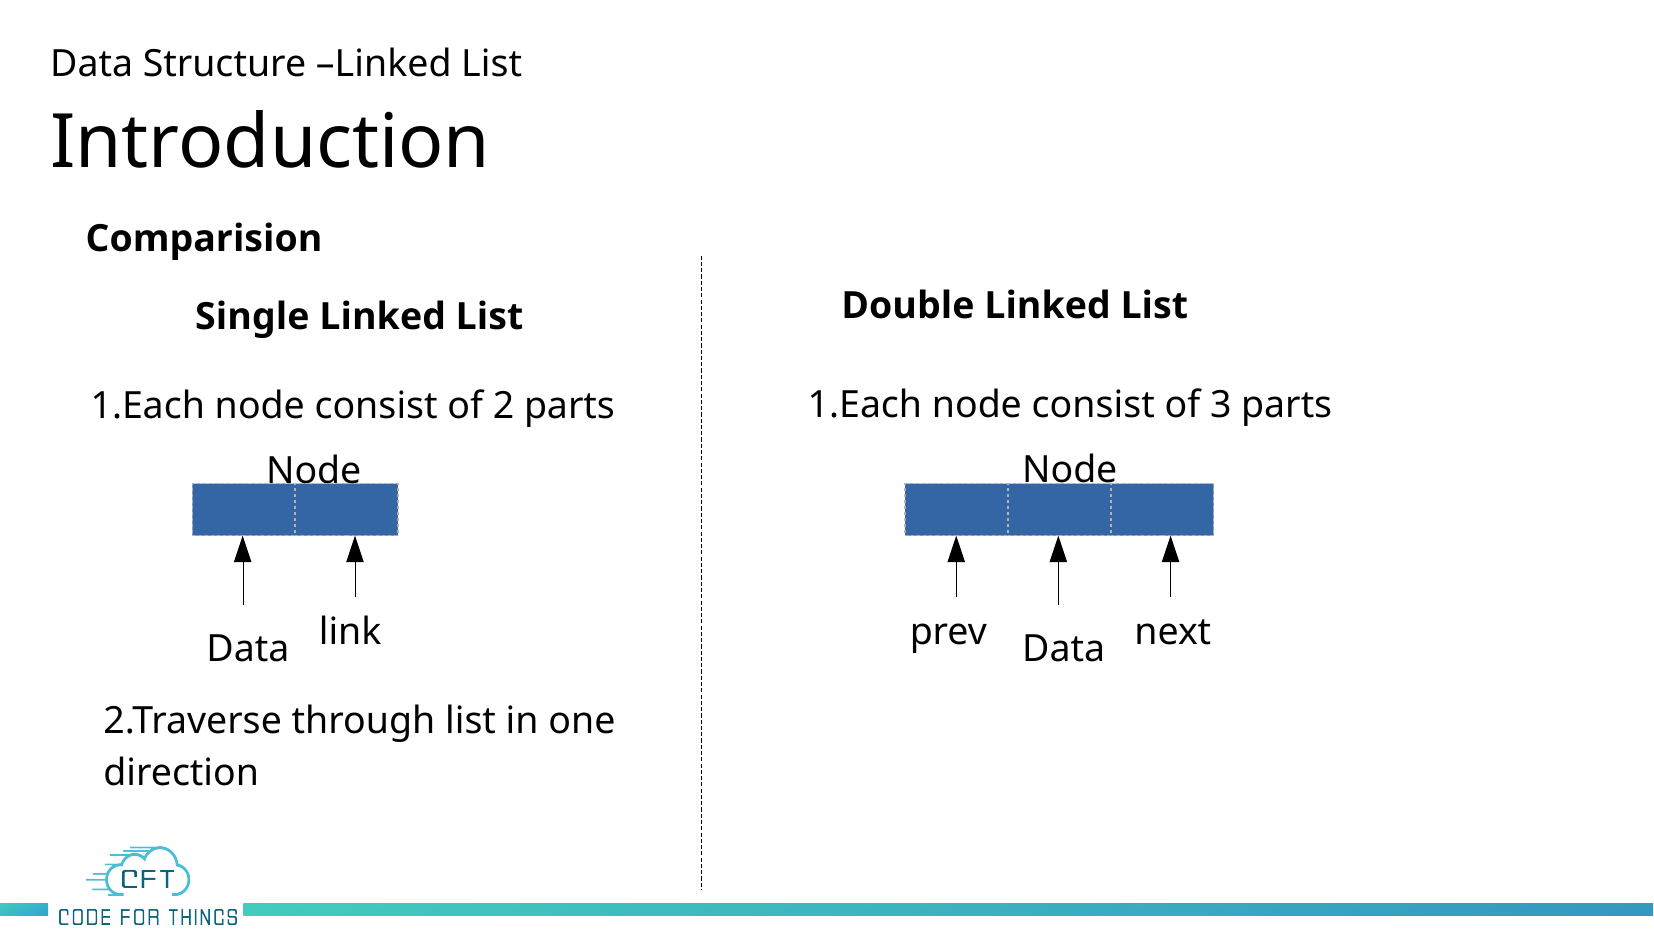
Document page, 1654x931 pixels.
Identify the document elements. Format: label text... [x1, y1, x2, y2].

text_box Double Linked List [826, 271, 1394, 350]
text_box [192, 483, 398, 536]
text_box Data [1028, 613, 1134, 672]
text_box Comparision [70, 203, 391, 306]
text_box Node [1007, 434, 1151, 483]
title Data Structure –Linked List Introduction [50, 35, 1202, 190]
text_box 1.Each node consist of 2 parts [66, 370, 702, 430]
text_box [905, 483, 1214, 536]
text_box link [303, 597, 407, 656]
picture [59, 846, 237, 925]
text_box Node [251, 436, 385, 483]
text_box next [1119, 597, 1252, 656]
text_box 1.Each node consist of 3 parts [792, 369, 1418, 435]
text_box prev [894, 597, 1028, 700]
text_box Single Linked List [180, 281, 603, 343]
text_box 2.Traverse through list in one direction [88, 686, 640, 789]
text_box Data [191, 613, 319, 672]
